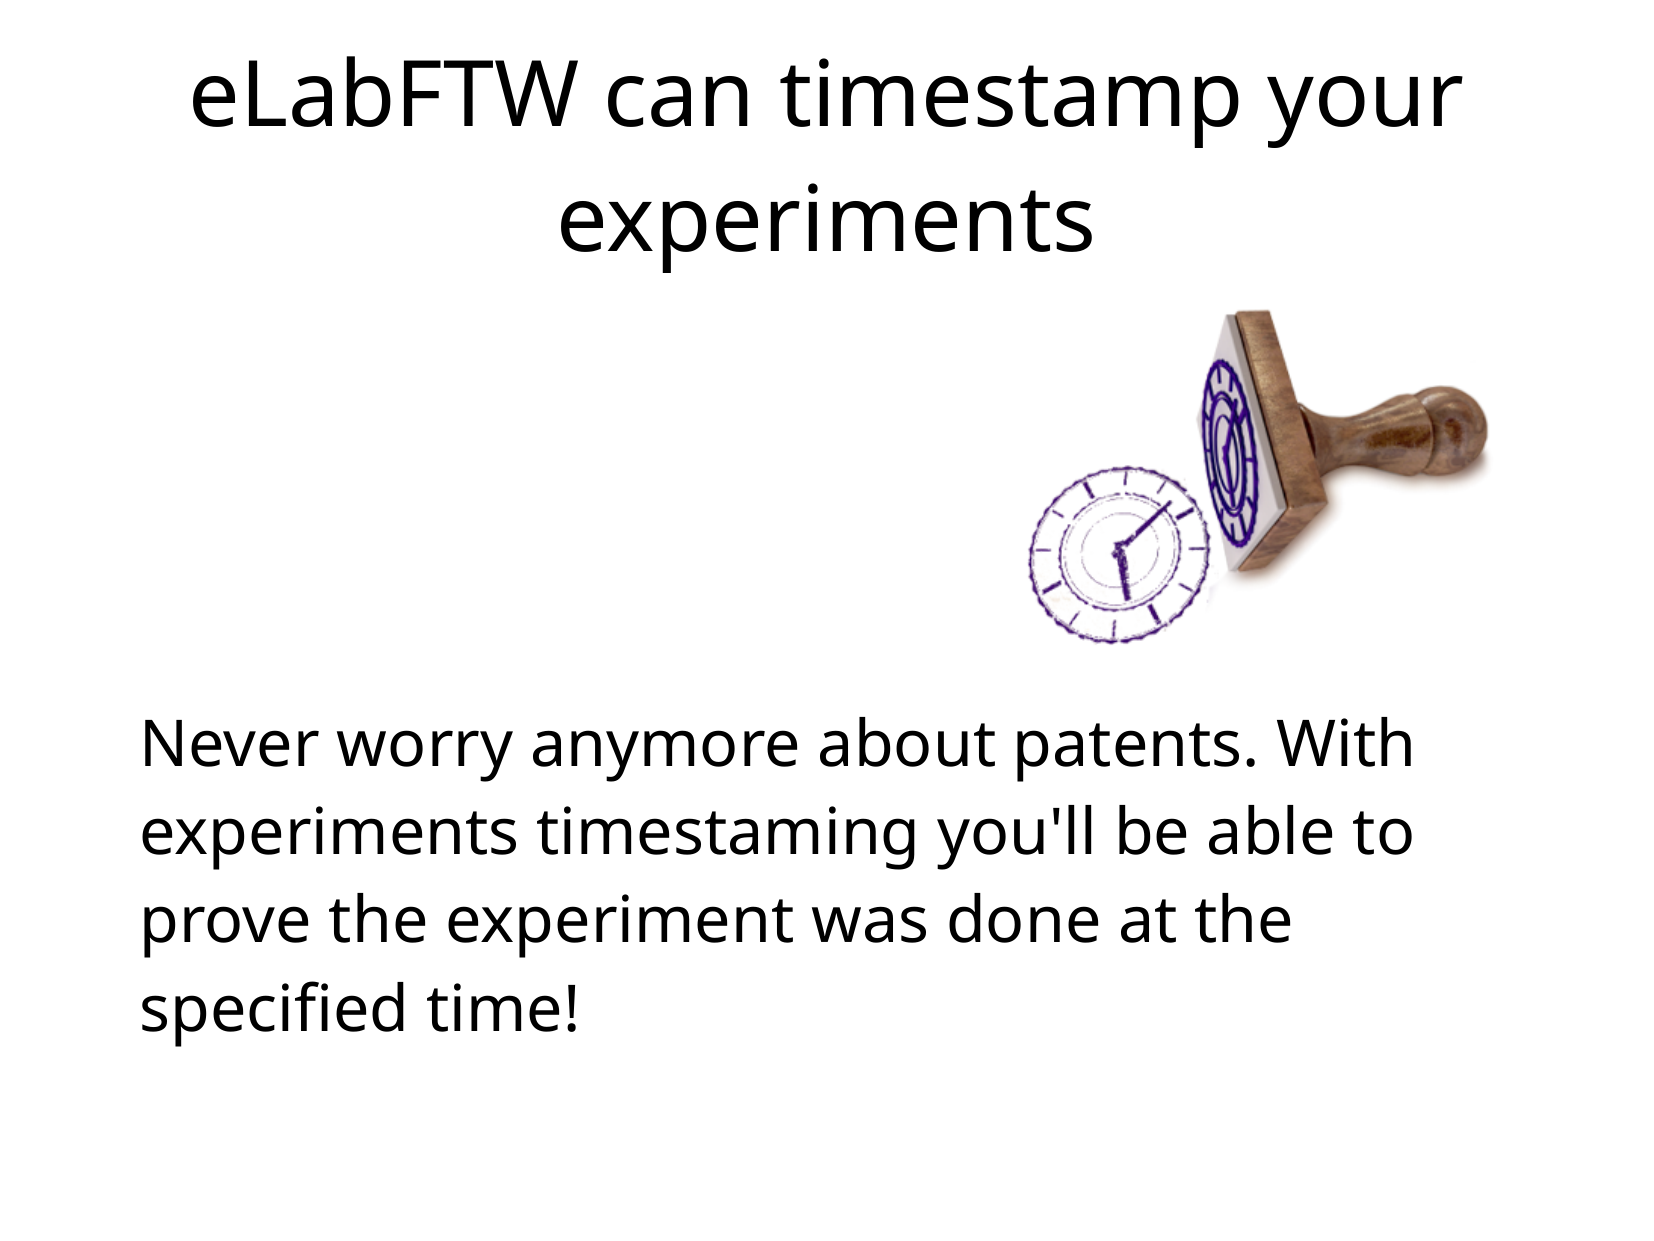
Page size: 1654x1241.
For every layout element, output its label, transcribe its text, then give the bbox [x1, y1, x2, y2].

picture [1015, 298, 1500, 650]
title eLabFTW can timestamp your experiments [82, 42, 1571, 264]
list Never worry anymore about patents. With experiments timestaming you'll be able to prove the experiment was done at the specified time! [70, 696, 1560, 1050]
